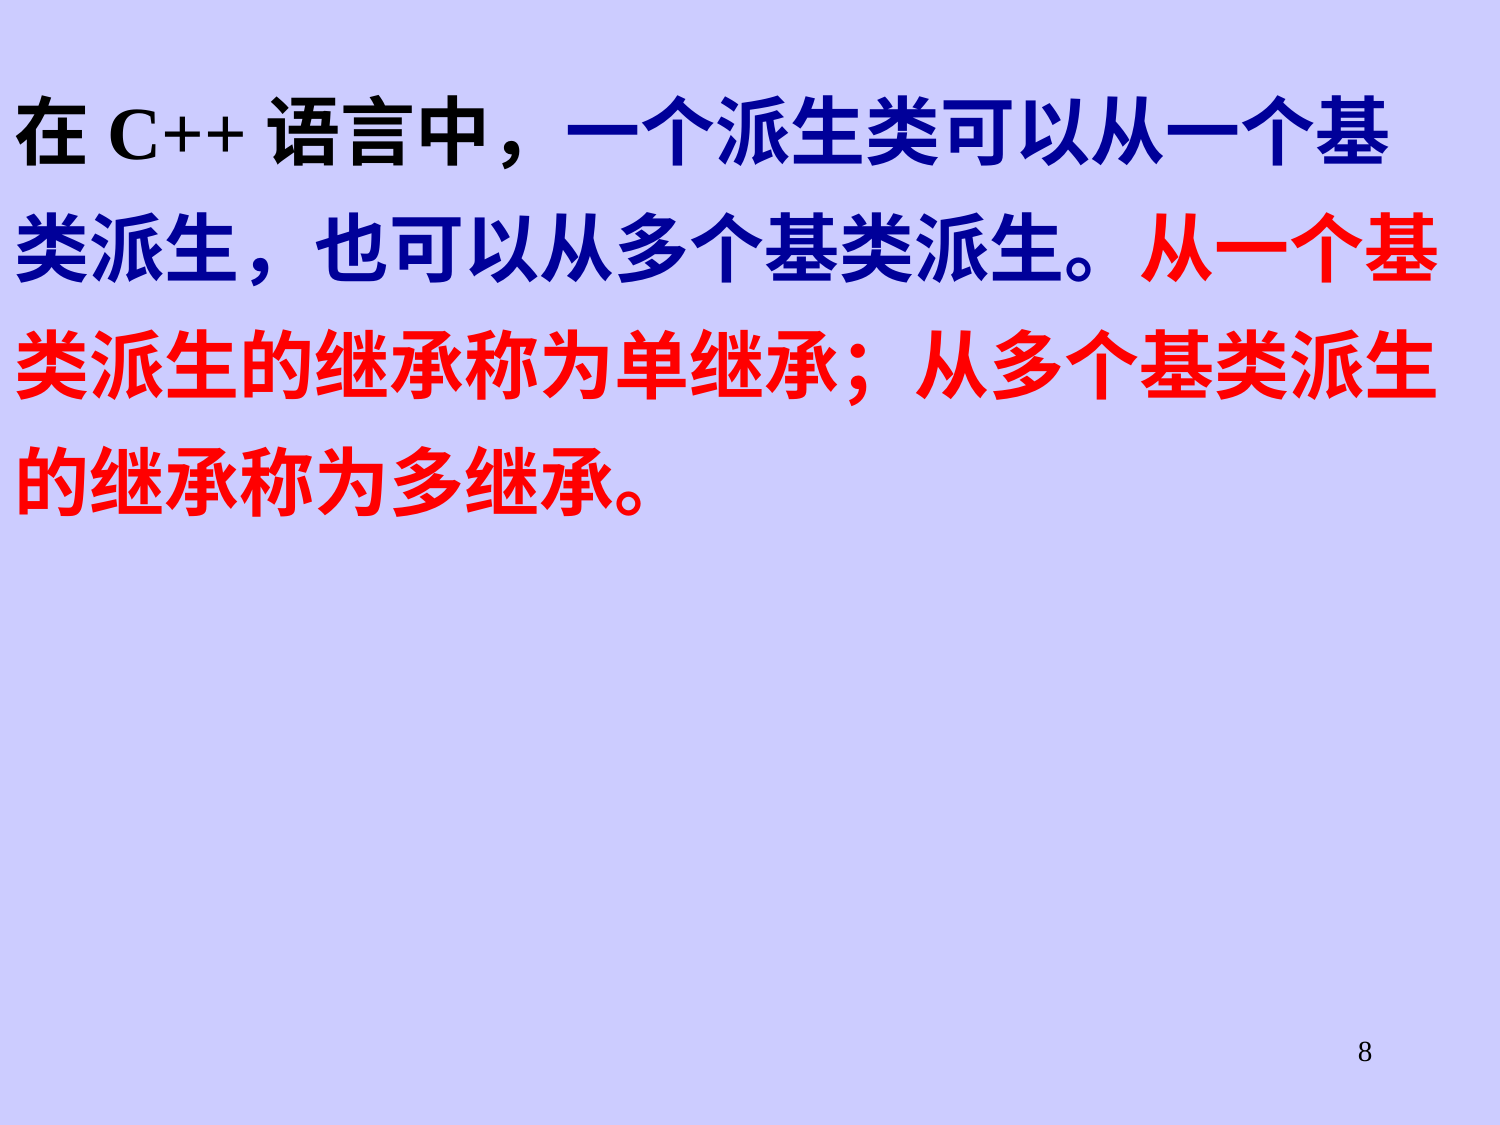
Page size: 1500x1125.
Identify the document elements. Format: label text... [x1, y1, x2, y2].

text_box <编号> [1074, 1025, 1388, 1101]
text_box 在C++语言中，一个派生类可以从一个基类派生，也可以从多个基类派生。从一个基类派生的继承称为单继承；从多个基类派生的继承称为多继承。 [0, 49, 1476, 534]
